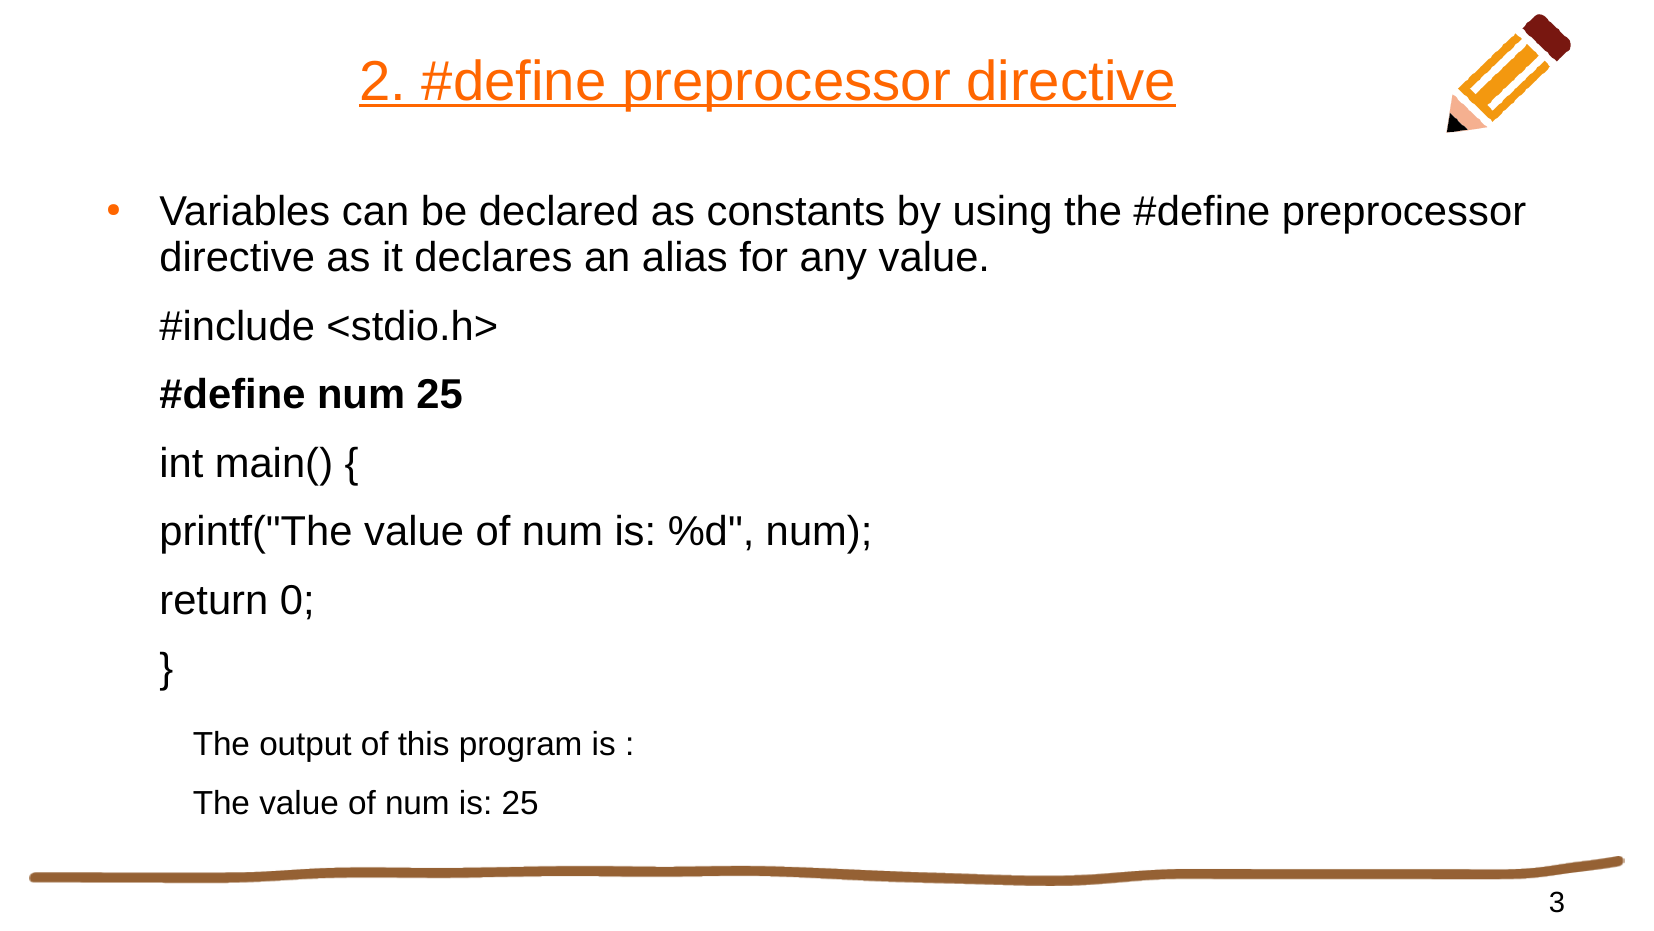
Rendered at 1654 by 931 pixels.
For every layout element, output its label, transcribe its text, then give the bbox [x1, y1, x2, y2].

picture [1446, 14, 1571, 133]
picture [29, 856, 1625, 886]
title 2. #define preprocessor directive [88, 29, 1447, 133]
list The output of this program is : The value of num is: 25 [122, 725, 676, 857]
list Variables can be declared as constants by using the #define preprocessor directive as it declares an alias for any value. #include <stdio.h> #define num 25 int main() { printf("The value of num is: %d", num); return 0; } [88, 187, 1538, 857]
